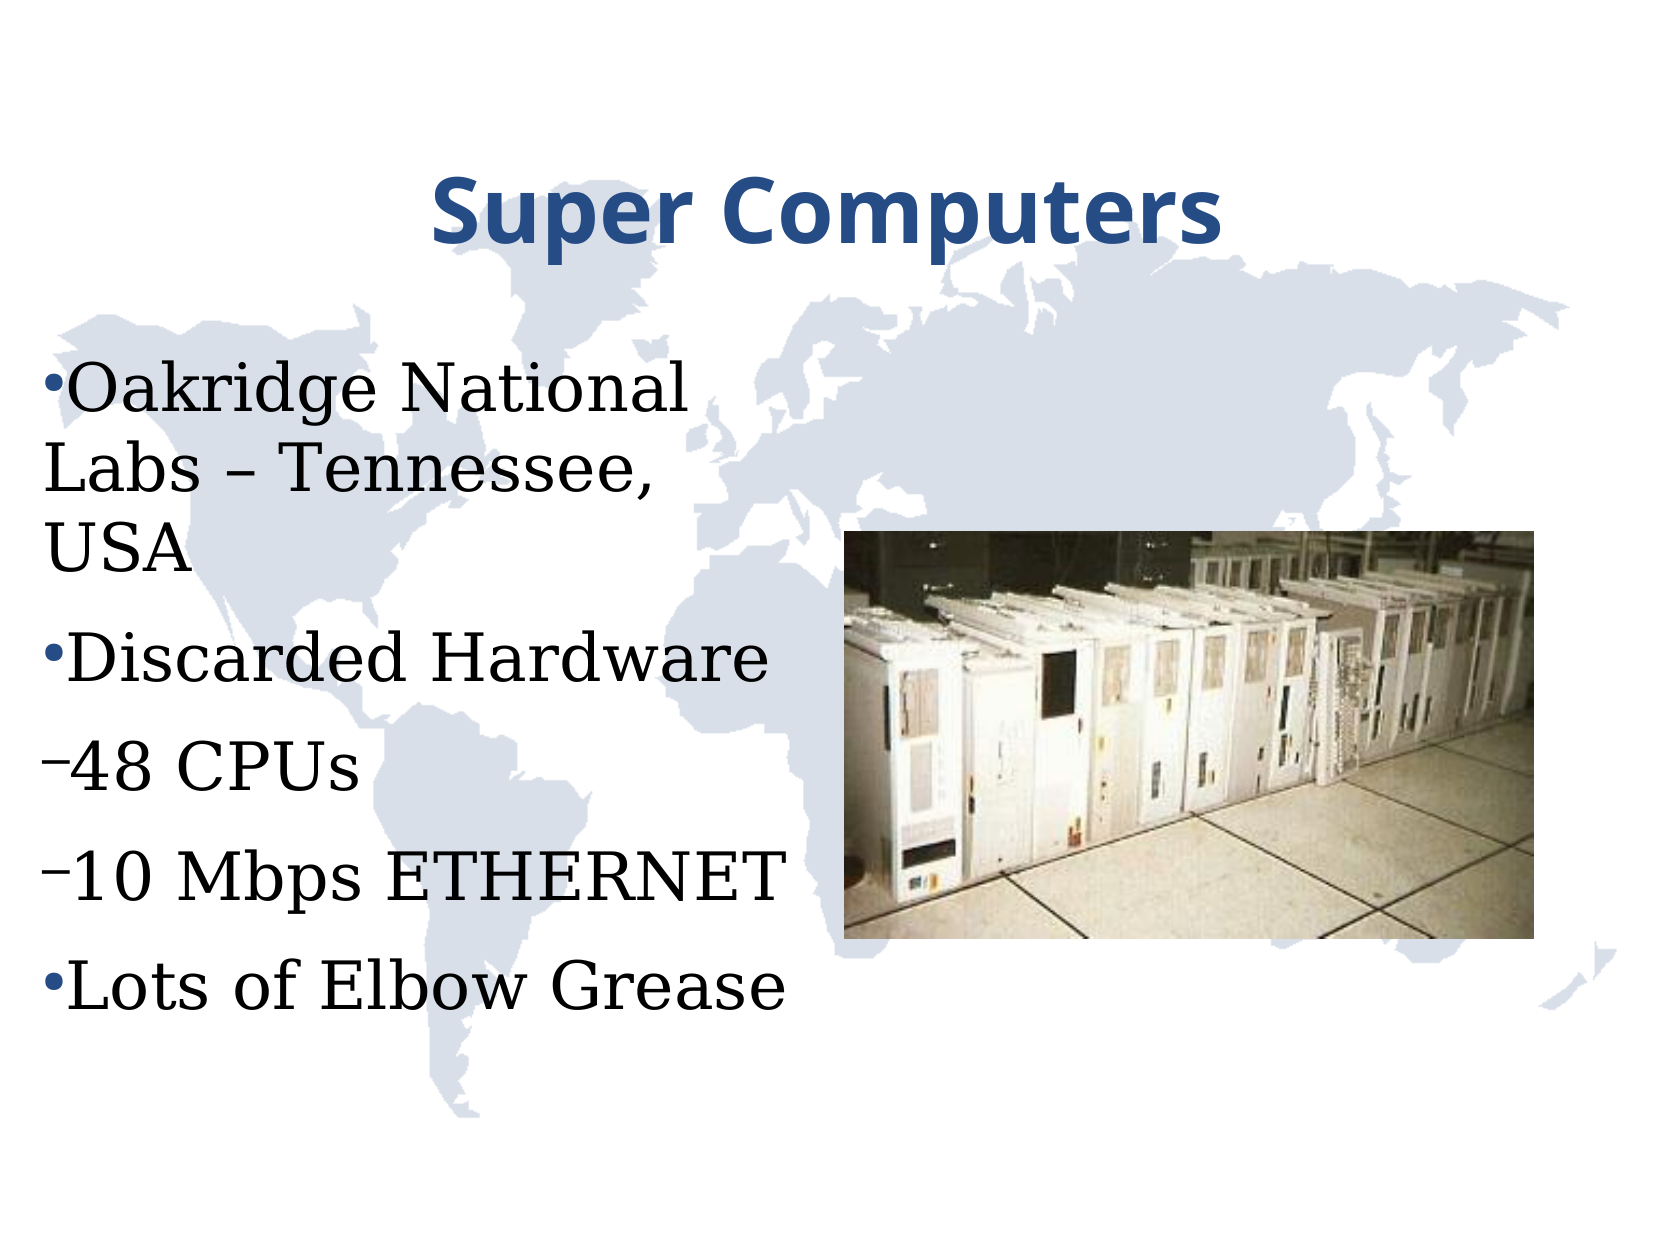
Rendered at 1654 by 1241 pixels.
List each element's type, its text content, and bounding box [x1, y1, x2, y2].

list Oakridge National Labs – Tennessee, USA Discarded Hardware 48 CPUs 10 Mbps ETHERNET Lots of Elbow Grease [41, 344, 811, 1132]
title Super Computers [121, 150, 1534, 263]
picture [844, 531, 1534, 939]
